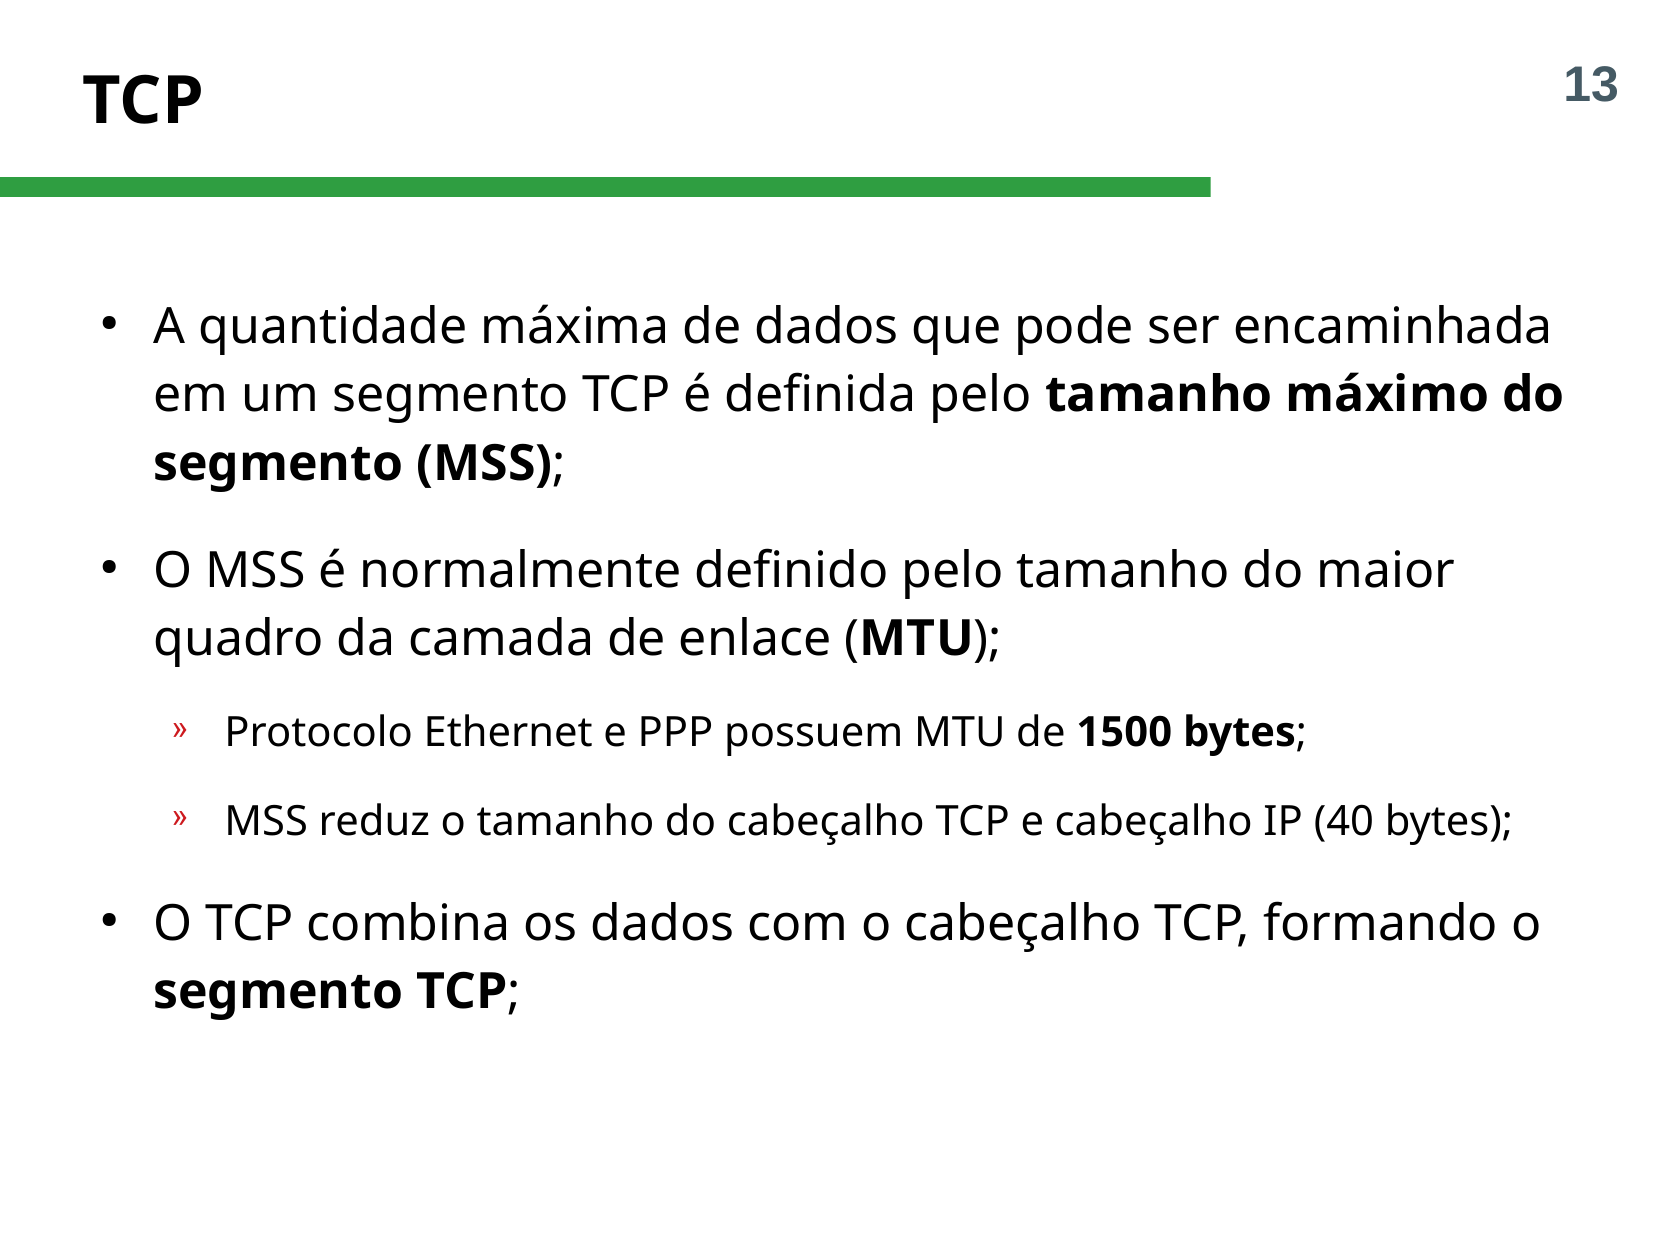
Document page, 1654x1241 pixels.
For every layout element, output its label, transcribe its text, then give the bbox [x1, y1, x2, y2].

list A quantidade máxima de dados que pode ser encaminhada em um segmento TCP é definida pelo tamanho máximo do segmento (MSS); O MSS é normalmente definido pelo tamanho do maior quadro da camada de enlace (MTU); Protocolo Ethernet e PPP possuem MTU de 1500 bytes; MSS reduz o tamanho do cabeçalho TCP e cabeçalho IP (40 bytes); O TCP combina os dados com o cabeçalho TCP, formando o segmento TCP; [82, 290, 1571, 1216]
title TCP [82, 0, 1152, 202]
